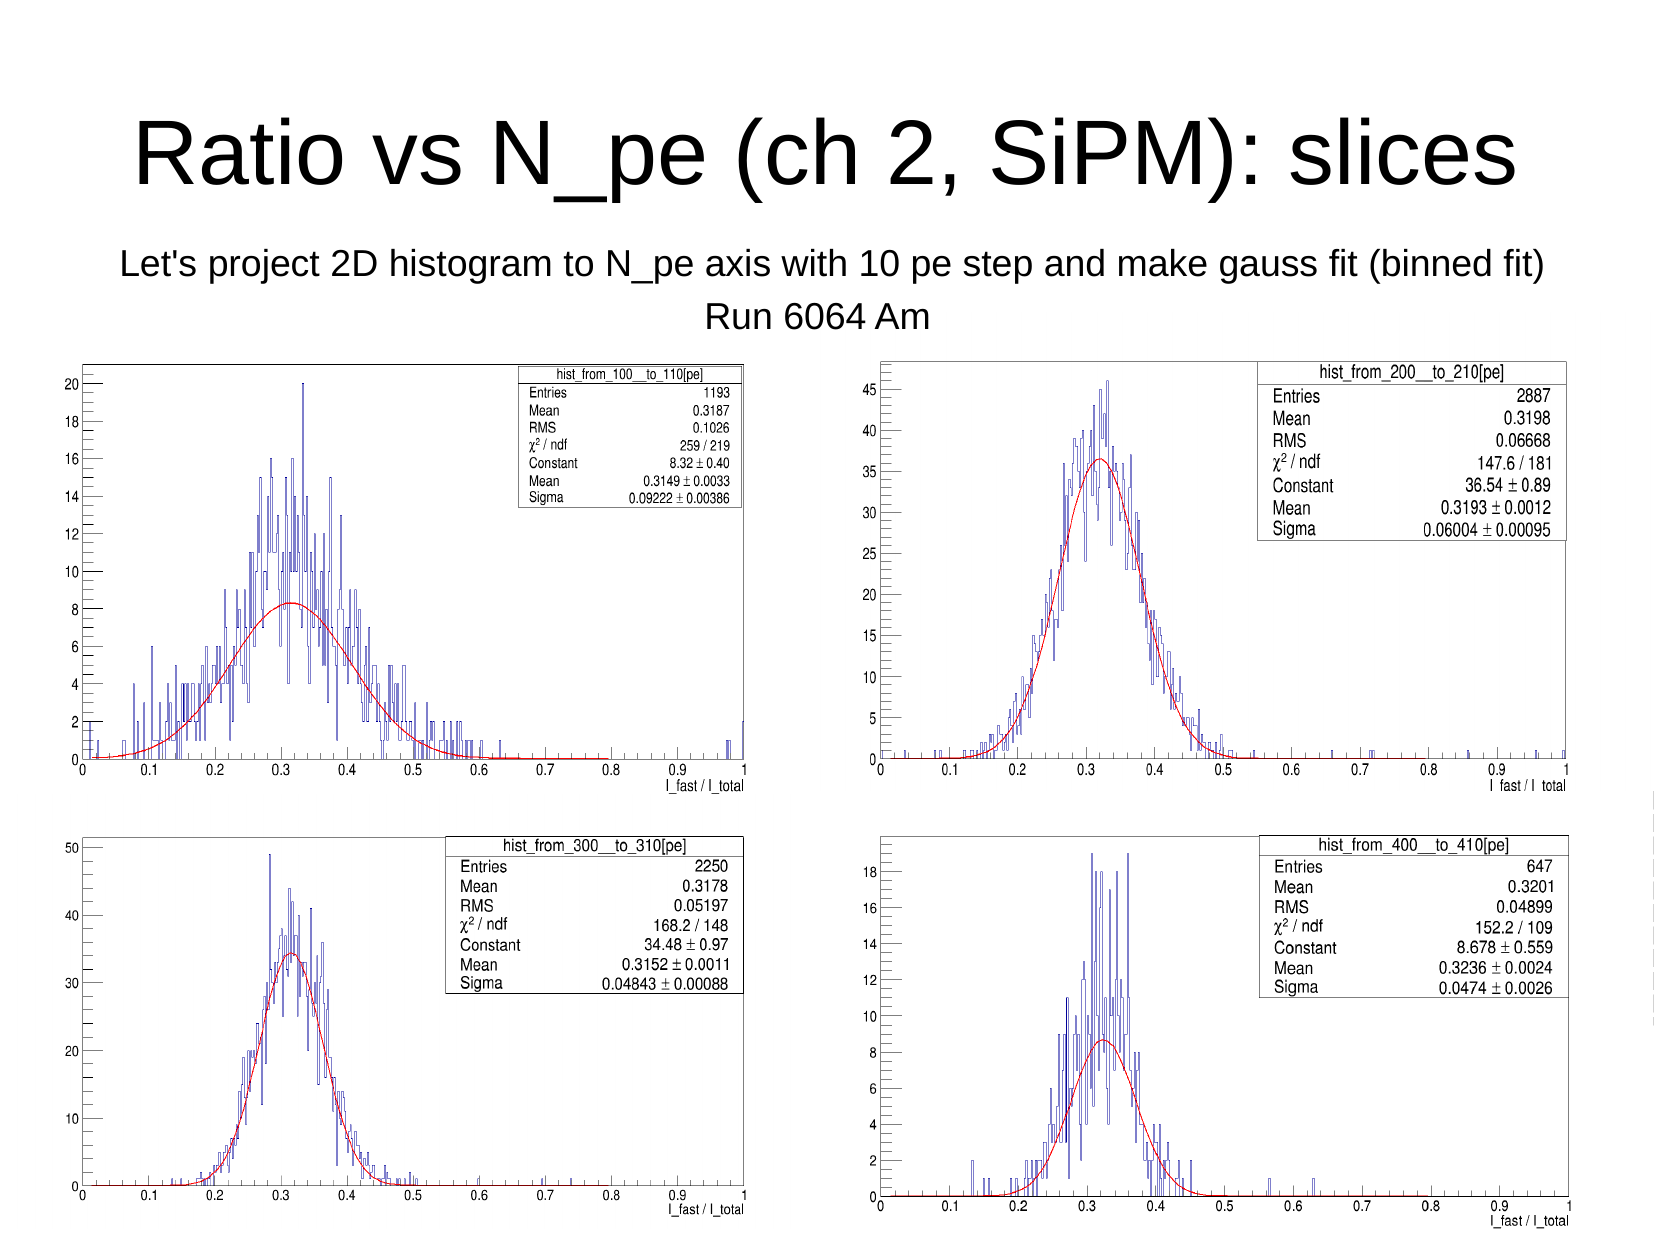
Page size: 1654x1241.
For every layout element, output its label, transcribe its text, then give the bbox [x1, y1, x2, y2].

text_box Run 6064 Am [630, 288, 1006, 346]
picture [0, 312, 1654, 1241]
text_box Let's project 2D histogram to N_pe axis with 10 pe step and make gauss fit (binned fit) [60, 235, 1606, 315]
title Ratio vs N_pe (ch 2, SiPM): slices [82, 49, 1571, 235]
